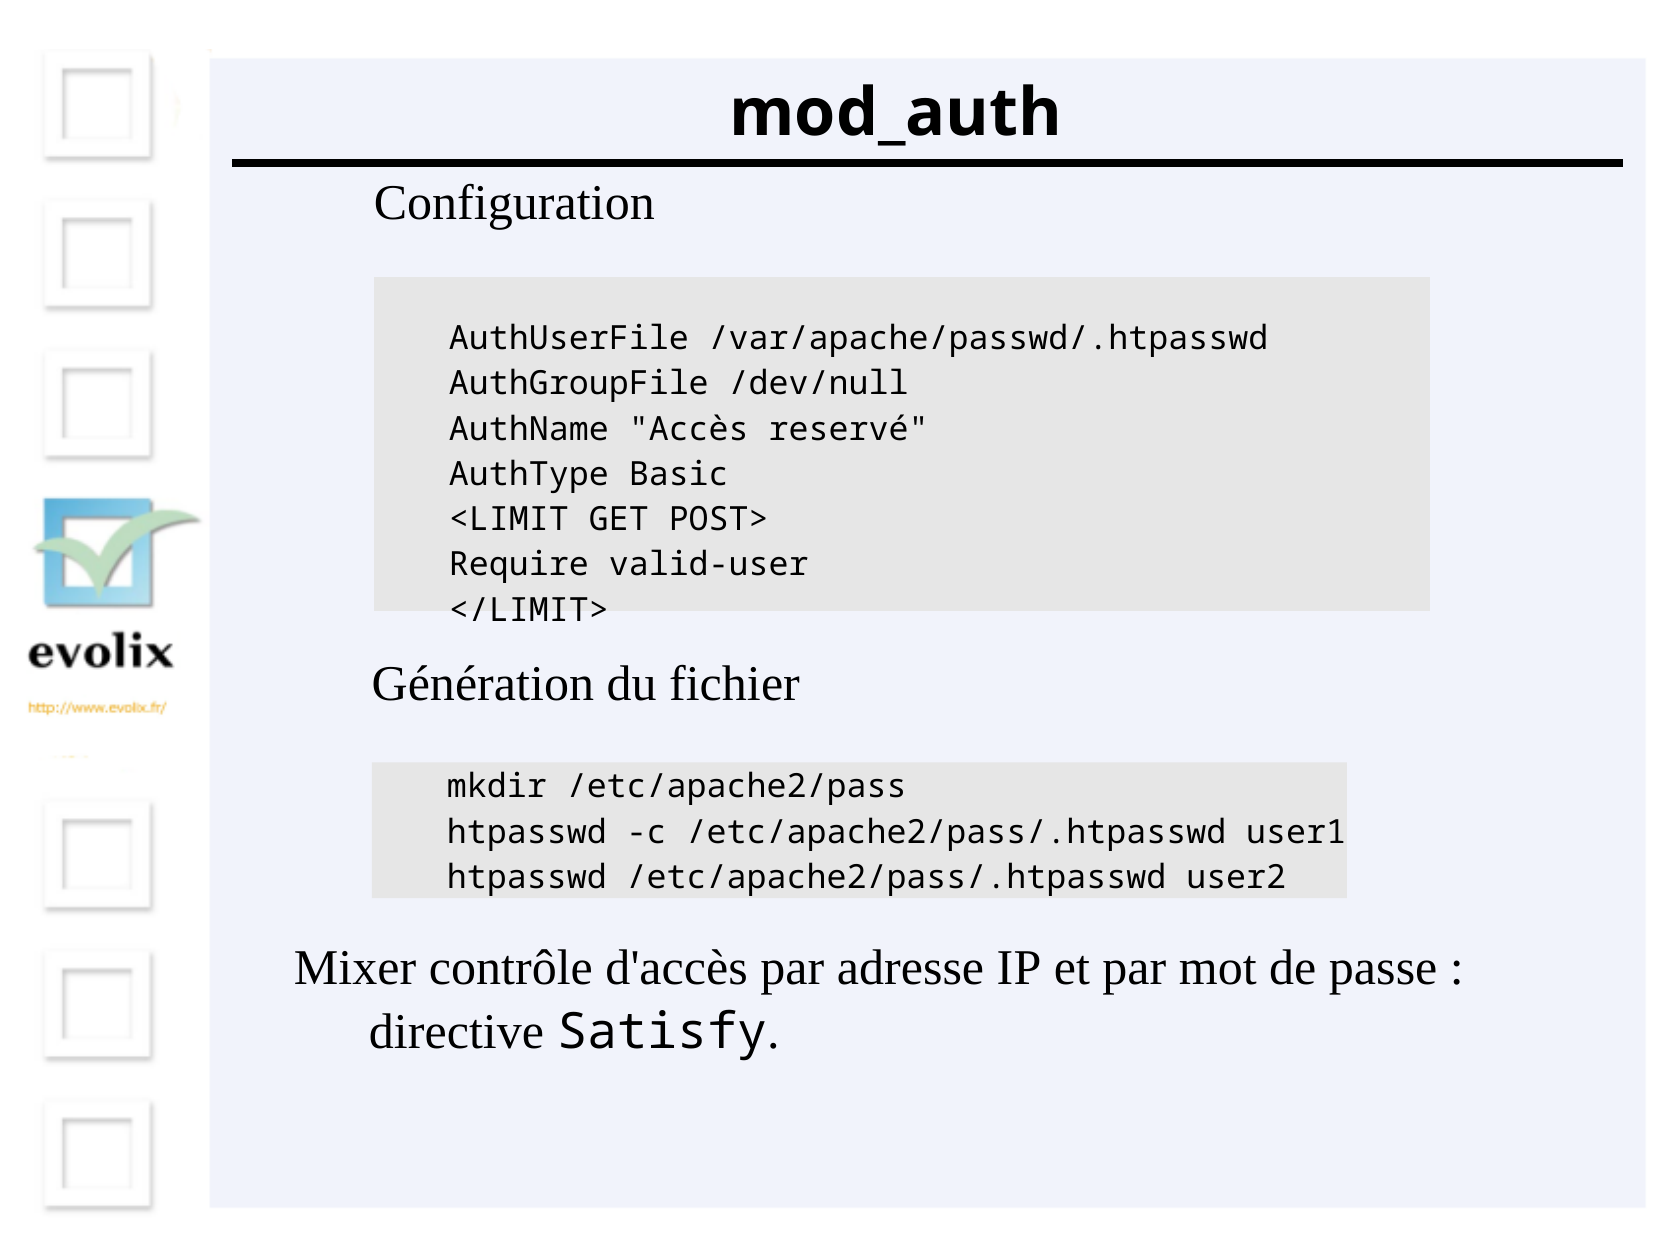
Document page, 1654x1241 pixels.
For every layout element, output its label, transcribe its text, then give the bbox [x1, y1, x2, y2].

picture [0, 49, 1654, 1218]
text_box Configuration [374, 175, 656, 236]
text_box mkdir /etc/apache2/pass htpasswd -c /etc/apache2/pass/.htpasswd user1 htpasswd /etc/apache2/pass/.htpasswd user2 [371, 762, 1347, 873]
text_box AuthUserFile /var/apache/passwd/.htpasswd AuthGroupFile /dev/null AuthName "Accès reservé" AuthType Basic <LIMIT GET POST> Require valid-user </LIMIT> [374, 277, 1430, 611]
title mod_auth [408, 21, 1384, 199]
text_box Mixer contrôle d'accès par adresse IP et par mot de passe : directive Satisfy. [294, 939, 1616, 1061]
text_box Génération du fichier [371, 655, 801, 717]
